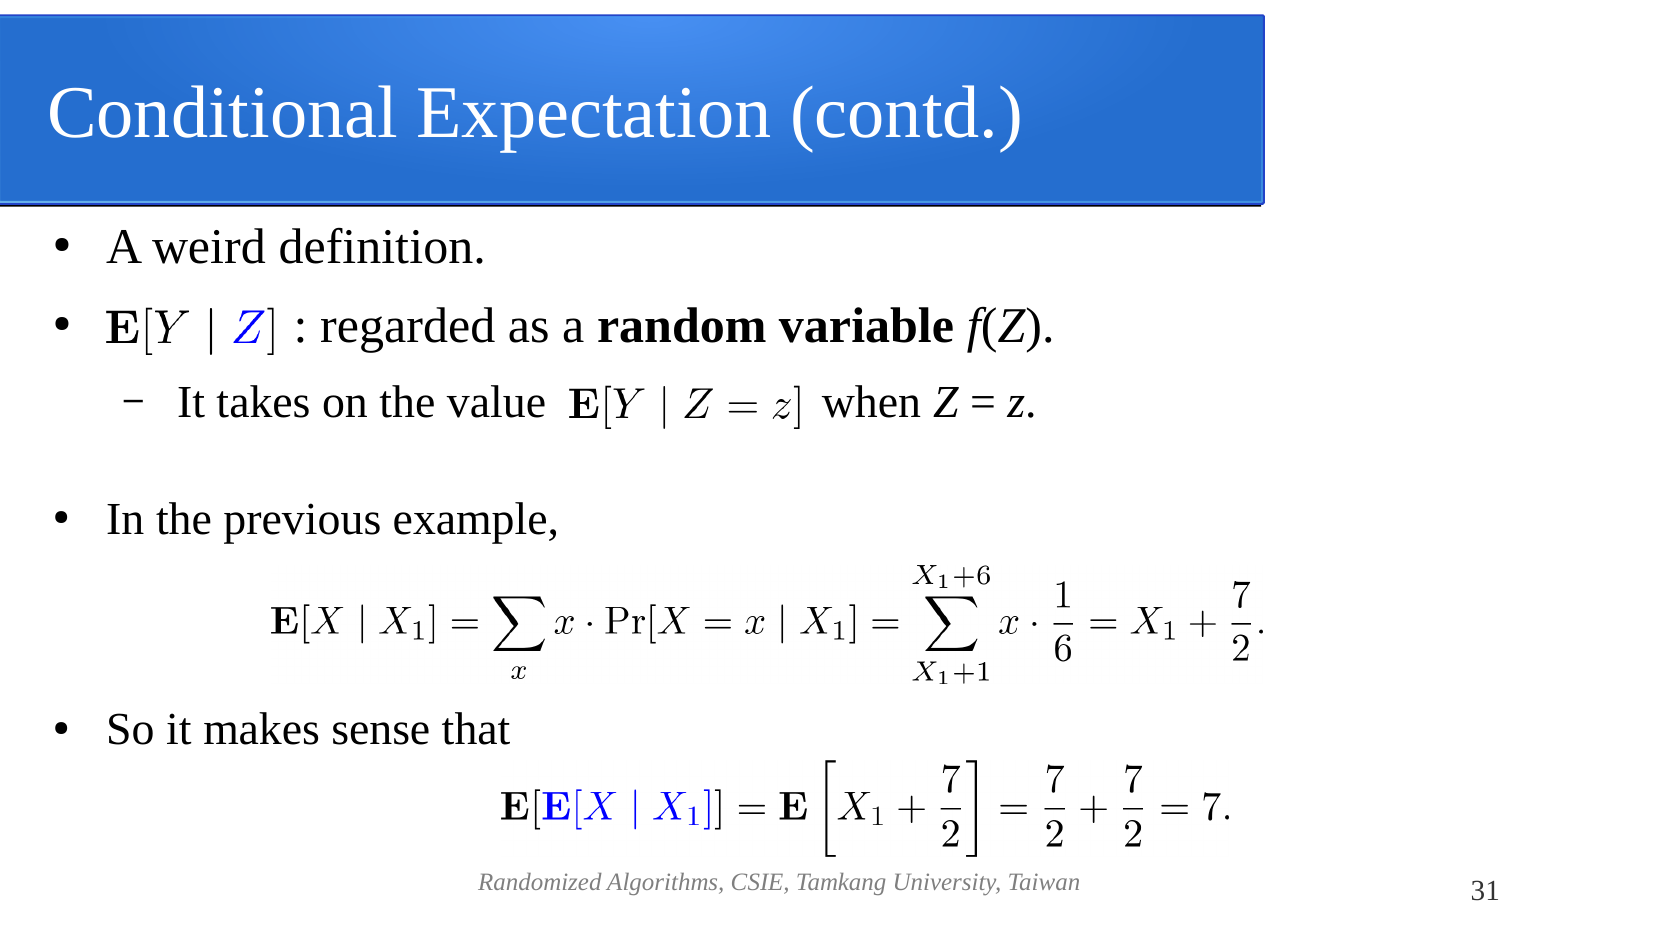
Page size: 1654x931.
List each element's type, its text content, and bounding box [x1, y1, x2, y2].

picture [106, 307, 274, 355]
picture [271, 565, 1263, 685]
list A weird definition. : regarded as a random variable f(Z). It takes on the value when Z = z. In the previous example, So it makes sense that [35, 218, 1524, 857]
picture [569, 385, 800, 429]
picture [501, 760, 1229, 857]
title Conditional Expectation (contd.) [47, 35, 1199, 189]
